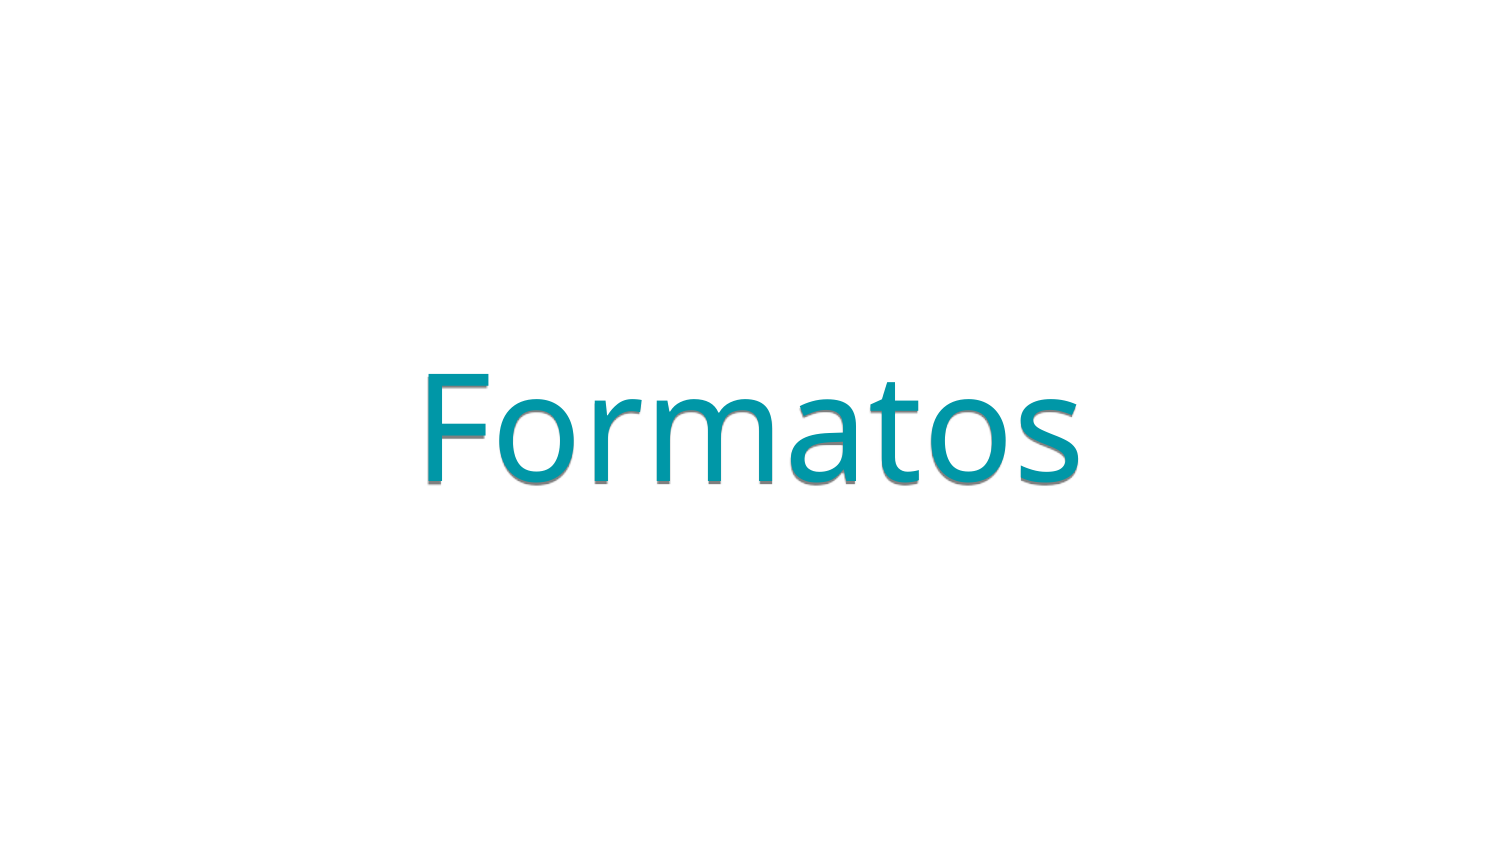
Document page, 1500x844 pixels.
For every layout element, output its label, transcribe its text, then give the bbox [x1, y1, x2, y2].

title Formatos [51, 352, 1449, 491]
